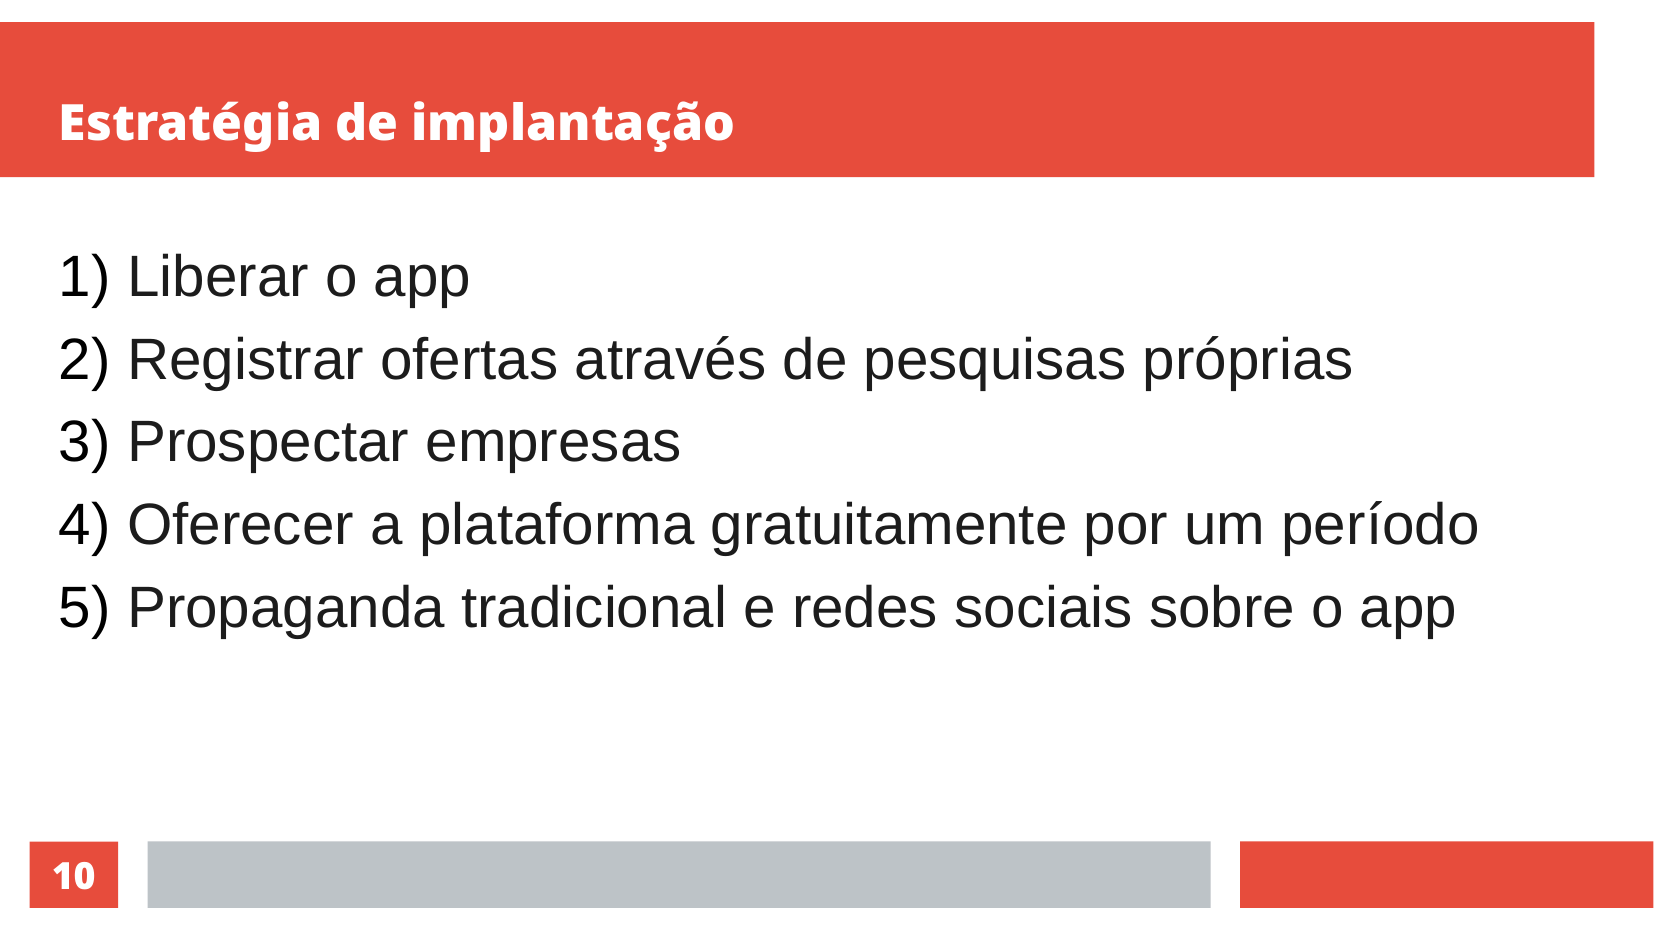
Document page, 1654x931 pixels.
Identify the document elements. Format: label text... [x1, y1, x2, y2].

list Liberar o app Registrar ofertas através de pesquisas próprias Prospectar empresas Oferecer a plataforma gratuitamente por um período Propaganda tradicional e redes sociais sobre o app [59, 243, 1565, 514]
title Estratégia de implantação [59, 44, 1595, 156]
